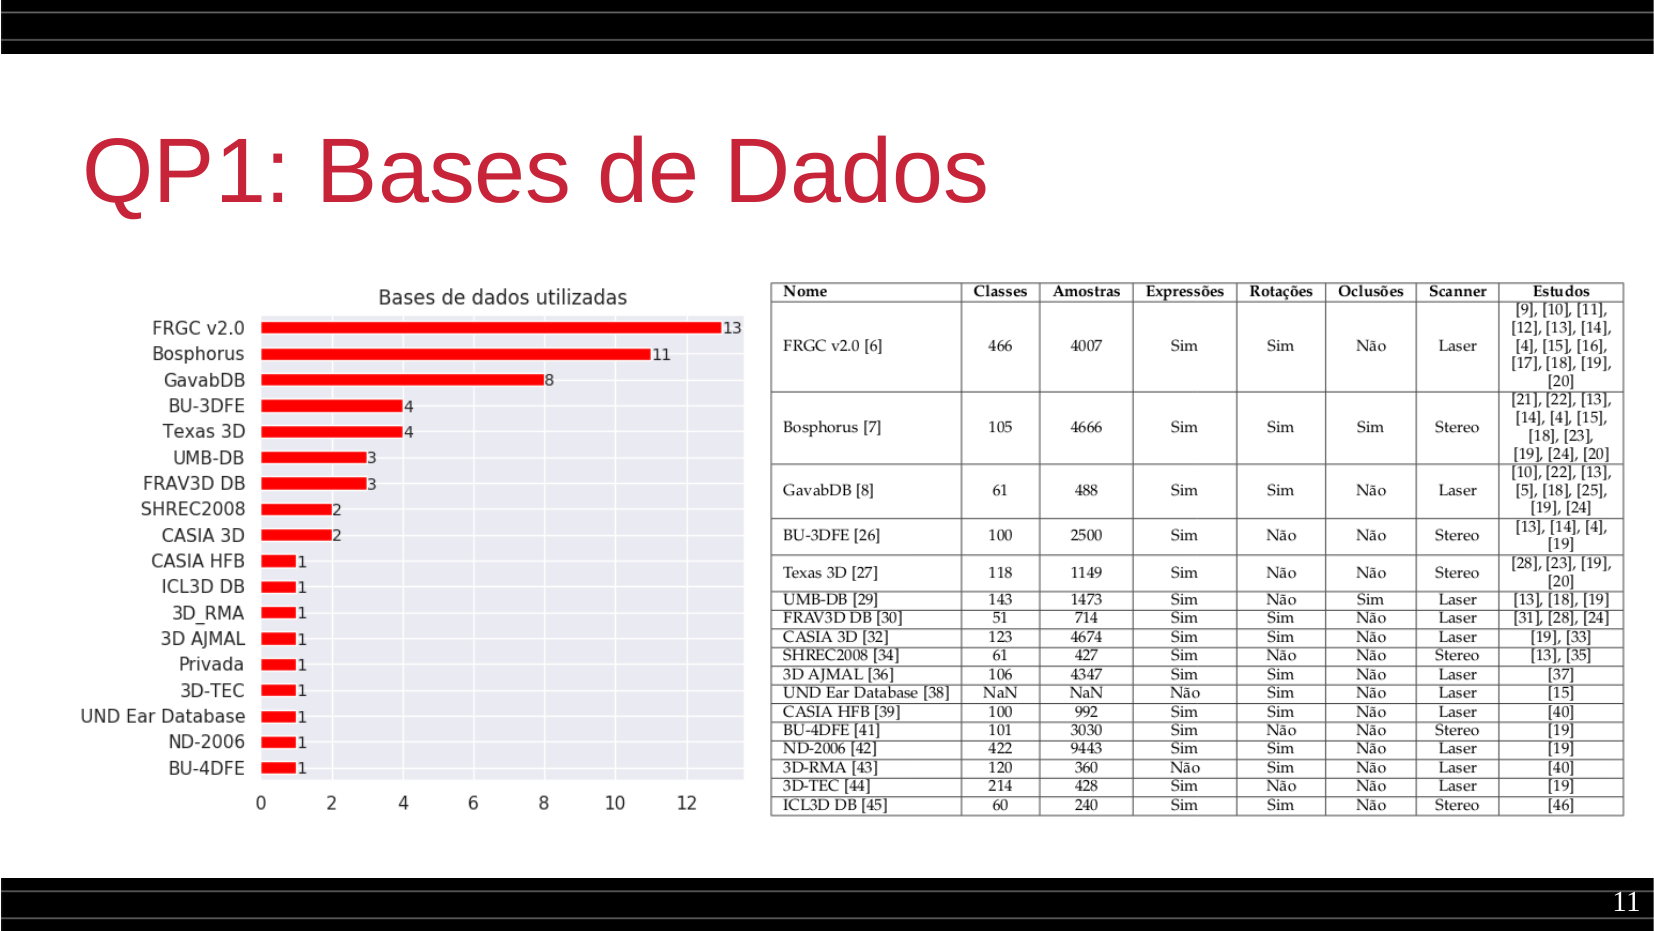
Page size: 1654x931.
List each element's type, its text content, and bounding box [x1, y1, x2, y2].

picture [1, 878, 1654, 931]
picture [1, 0, 1654, 54]
title QP1: Bases de Dados [82, 92, 1571, 249]
picture [77, 271, 1630, 827]
